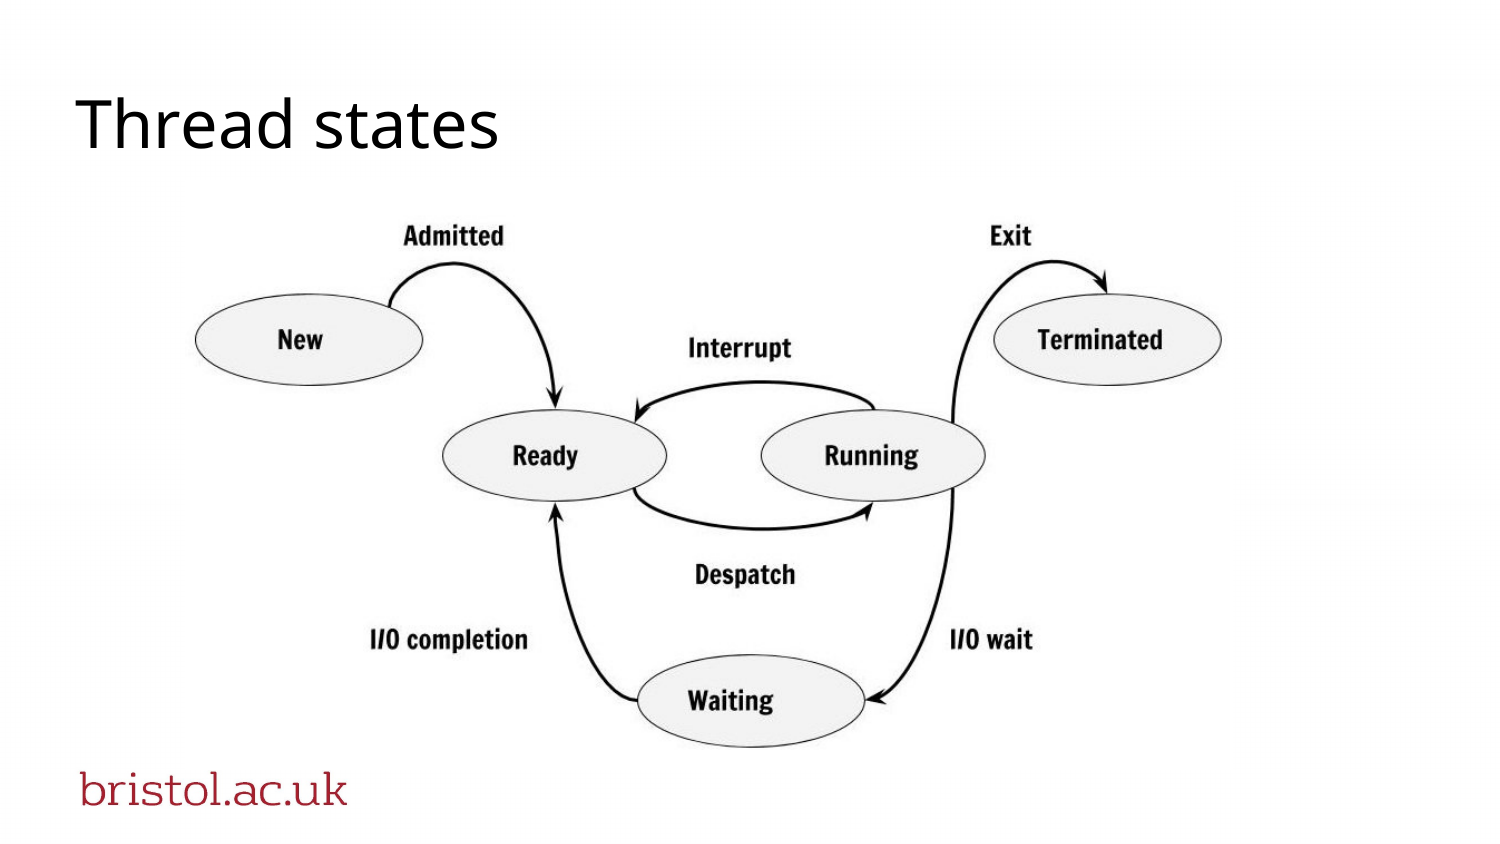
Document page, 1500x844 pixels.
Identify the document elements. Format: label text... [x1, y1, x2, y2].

title Thread states [60, 44, 1440, 209]
picture [185, 180, 1233, 770]
